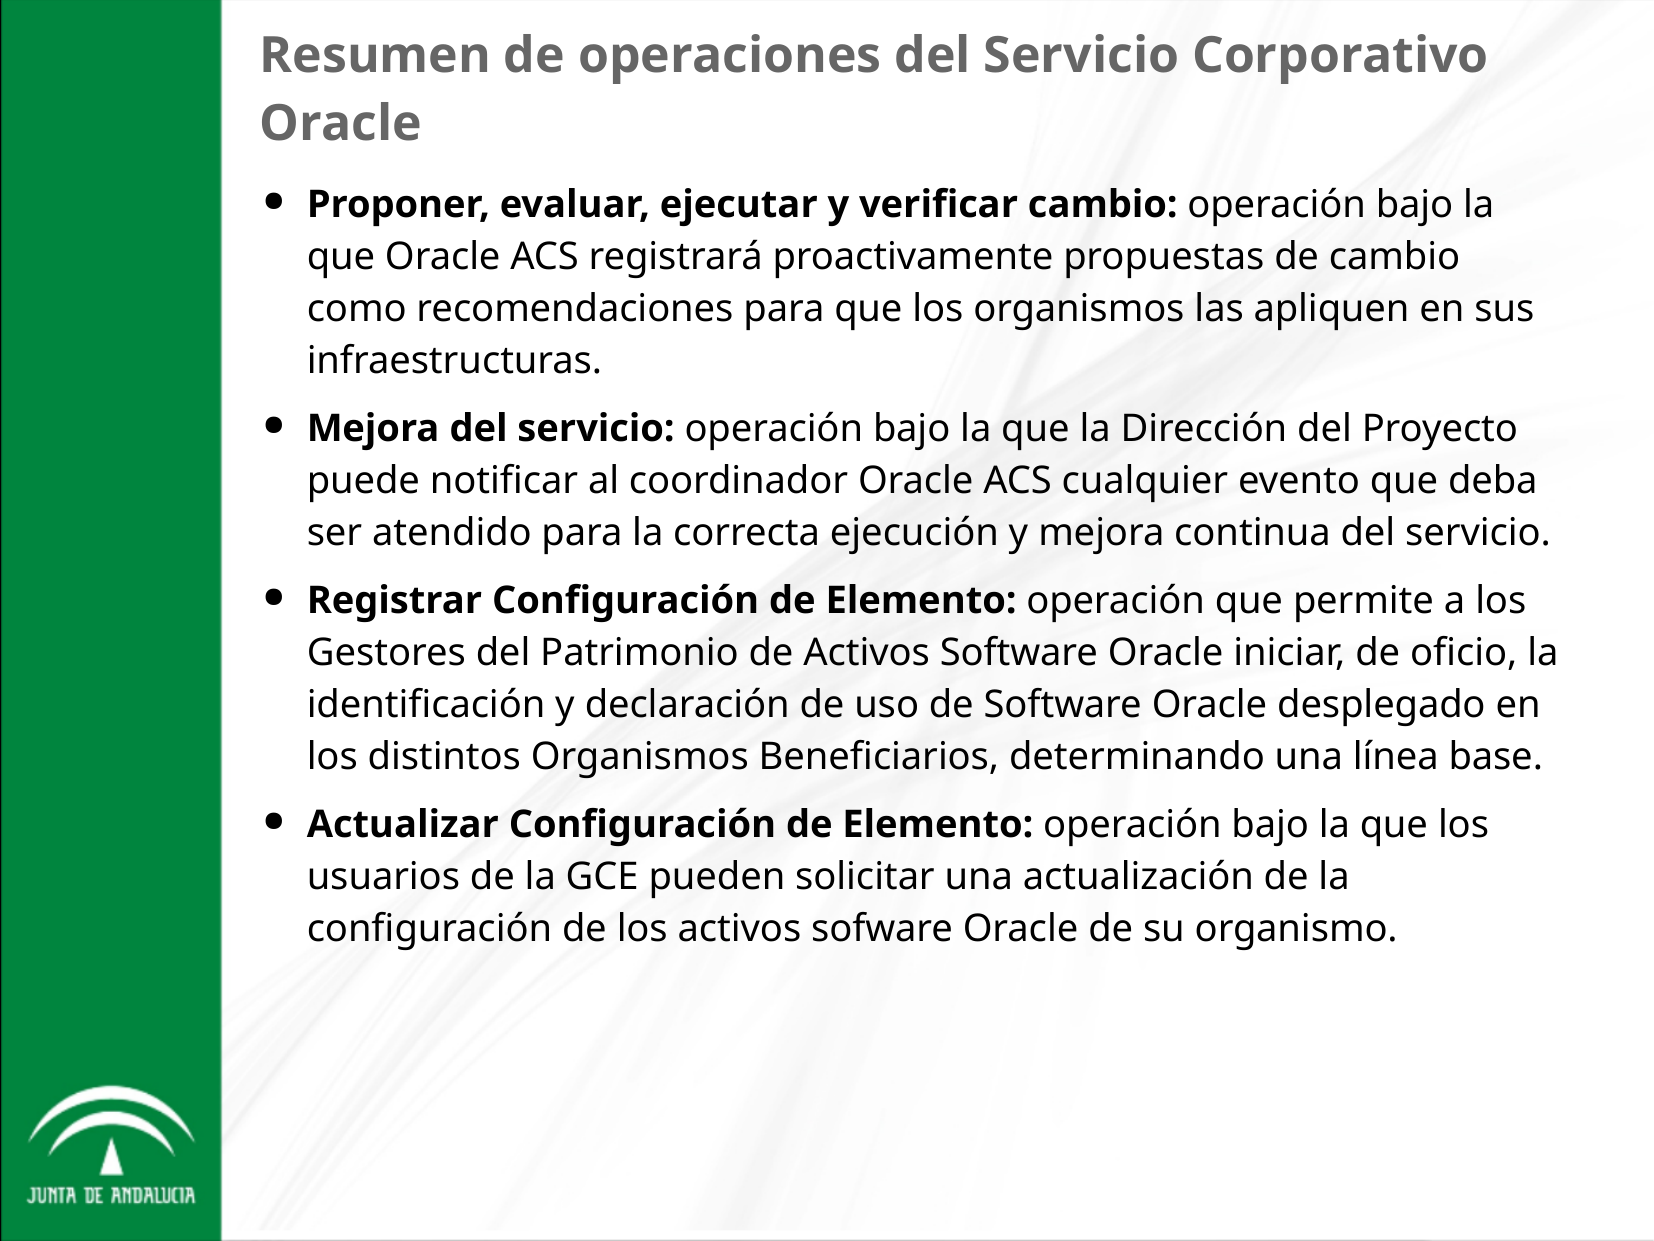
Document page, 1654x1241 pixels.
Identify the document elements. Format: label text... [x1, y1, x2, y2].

picture [0, 0, 1654, 1241]
title Resumen de operaciones del Servicio Corporativo Oracle [259, 45, 1577, 129]
list Proponer, evaluar, ejecutar y verificar cambio: operación bajo la que Oracle ACS registrará proactivamente propuestas de cambio como recomendaciones para que los organismos las apliquen en sus infraestructuras. Mejora del servicio: operación bajo la que la Dirección del Proyecto puede notificar al coordinador Oracle ACS cualquier evento que deba ser atendido para la correcta ejecución y mejora continua del servicio. Registrar Configuración de Elemento: operación que permite a los Gestores del Patrimonio de Activos Software Oracle iniciar, de oficio, la identificación y declaración de uso de Software Oracle desplegado en los distintos Organismos Beneficiarios, determinando una línea base. Actualizar Configuración de Elemento: operación bajo la que los usuarios de la GCE pueden solicitar una actualización de la configuración de los activos sofware Oracle de su organismo. [248, 177, 1565, 996]
